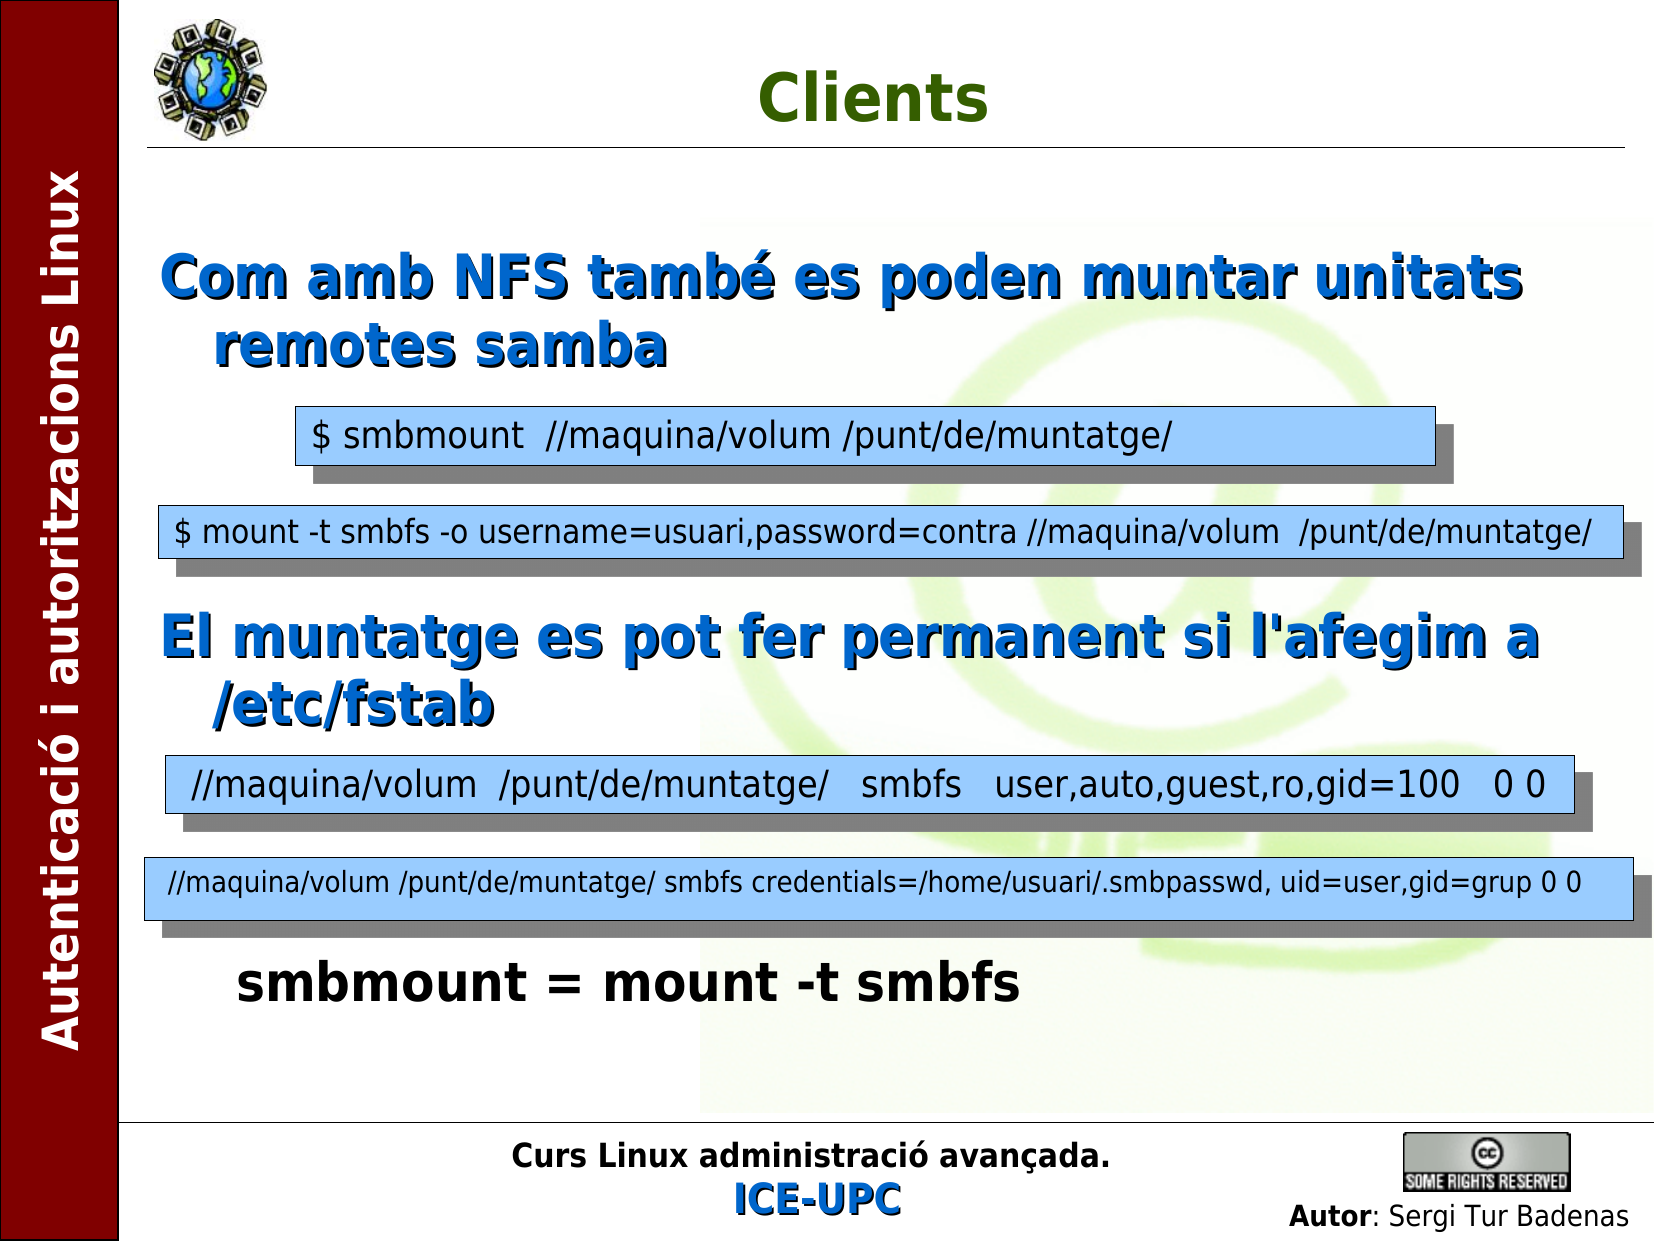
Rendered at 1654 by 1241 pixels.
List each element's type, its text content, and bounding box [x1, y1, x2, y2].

text_box //maquina/volum /punt/de/muntatge/ smbfs user,auto,guest,ro,gid=100 0 0 [165, 755, 1575, 814]
text_box //maquina/volum /punt/de/muntatge/ smbfs credentials=/home/usuari/.smbpasswd, uid=user,gid=grup 0 0 [144, 857, 1634, 921]
text_box $ smbmount //maquina/volum /punt/de/muntatge/ [295, 406, 1436, 466]
title Clients [129, 56, 1619, 141]
picture [700, 217, 1654, 1113]
picture [154, 19, 268, 56]
list Com amb NFS també es poden muntar unitats remotes samba El muntatge es pot fer permanent si l'afegim a /etc/fstab smbmount = mount -t smbfs [141, 242, 1630, 1078]
picture [1403, 1132, 1571, 1192]
text_box $ mount -t smbfs -o username=usuari,password=contra //maquina/volum /punt/de/muntatge/ [158, 505, 1624, 559]
